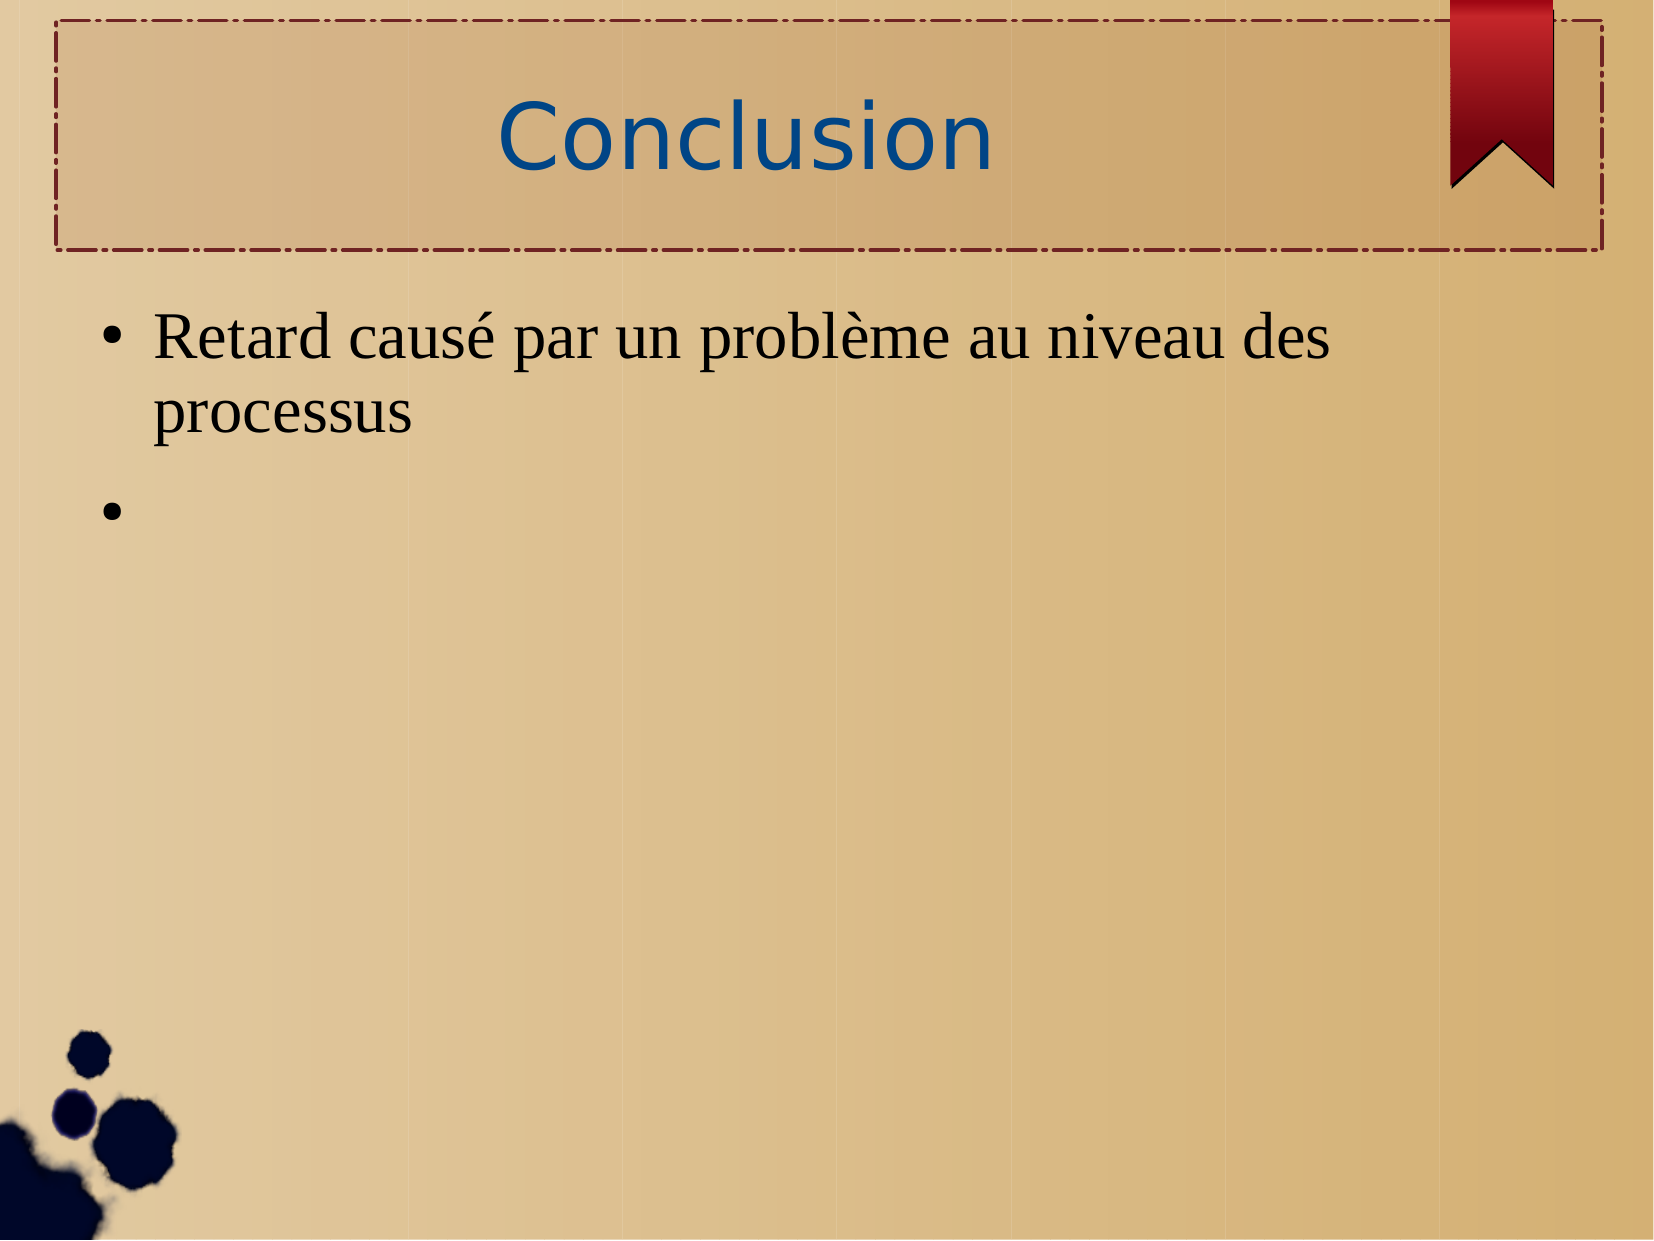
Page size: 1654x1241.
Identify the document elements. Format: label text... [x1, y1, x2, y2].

title Conclusion [82, 47, 1412, 229]
list Retard causé par un problème au niveau des processus [82, 299, 1571, 1019]
